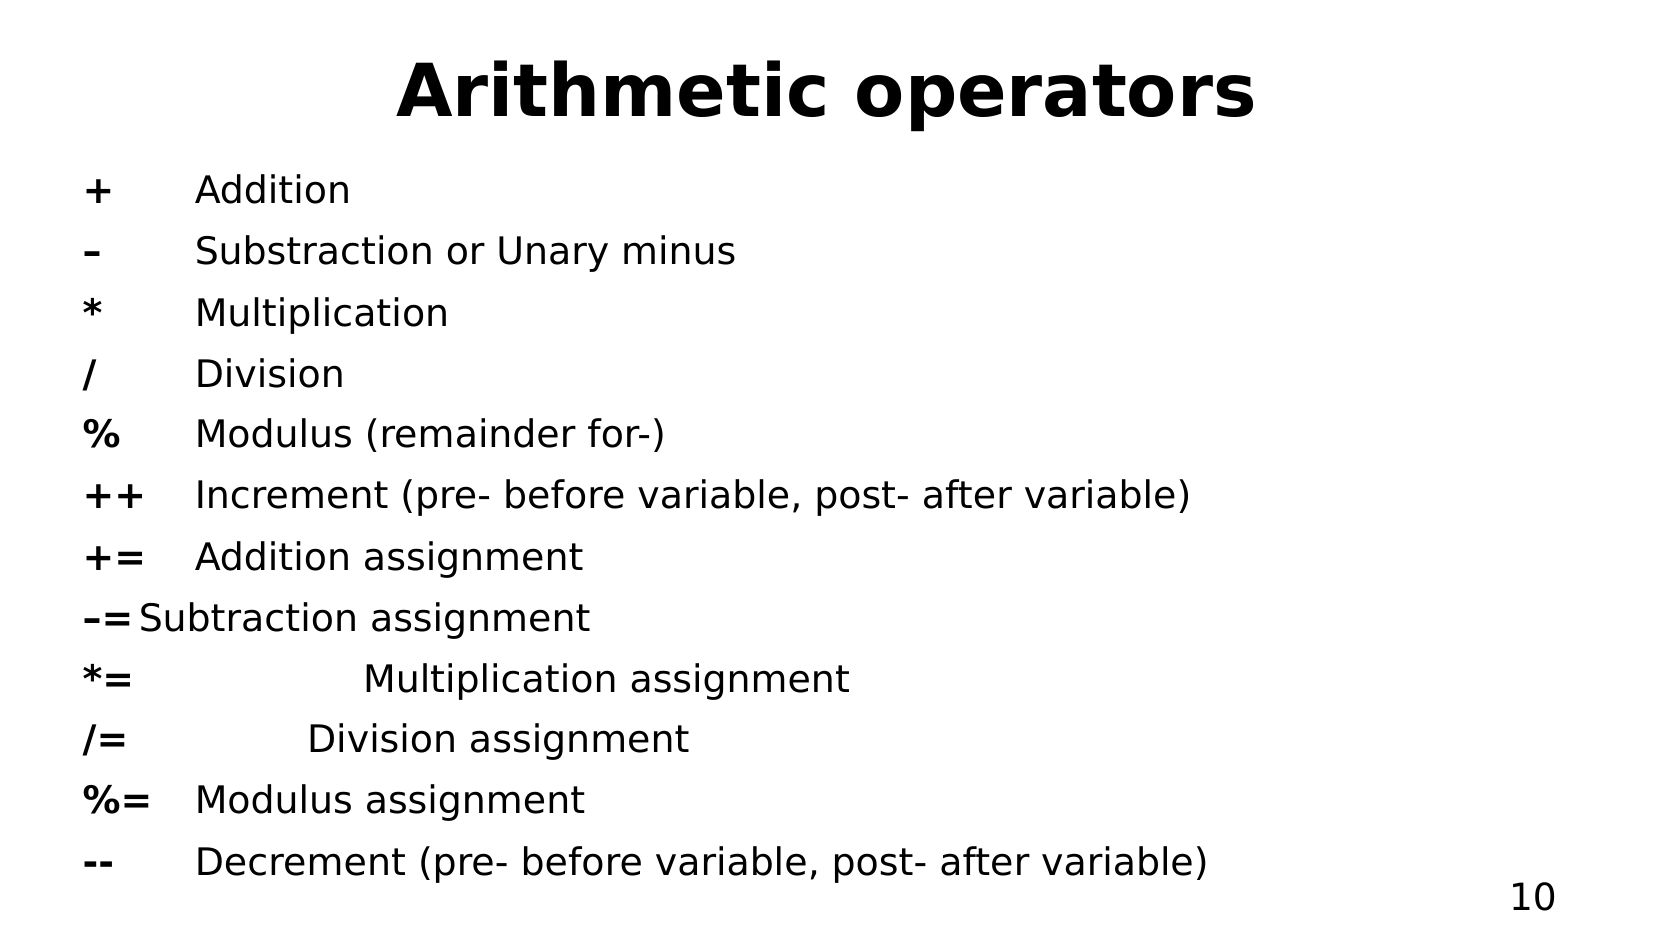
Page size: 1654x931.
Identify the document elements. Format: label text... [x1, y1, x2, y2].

title Arithmetic operators [82, 37, 1571, 147]
list + Addition – Substraction or Unary minus * Multiplication / Division % Modulus (remainder for-) ++ Increment (pre- before variable, post- after variable) += Addition assignment –= Subtraction assignment *= Multiplication assignment /= Division assignment %= Modulus assignment -- Decrement (pre- before variable, post- after variable) [82, 168, 1538, 889]
